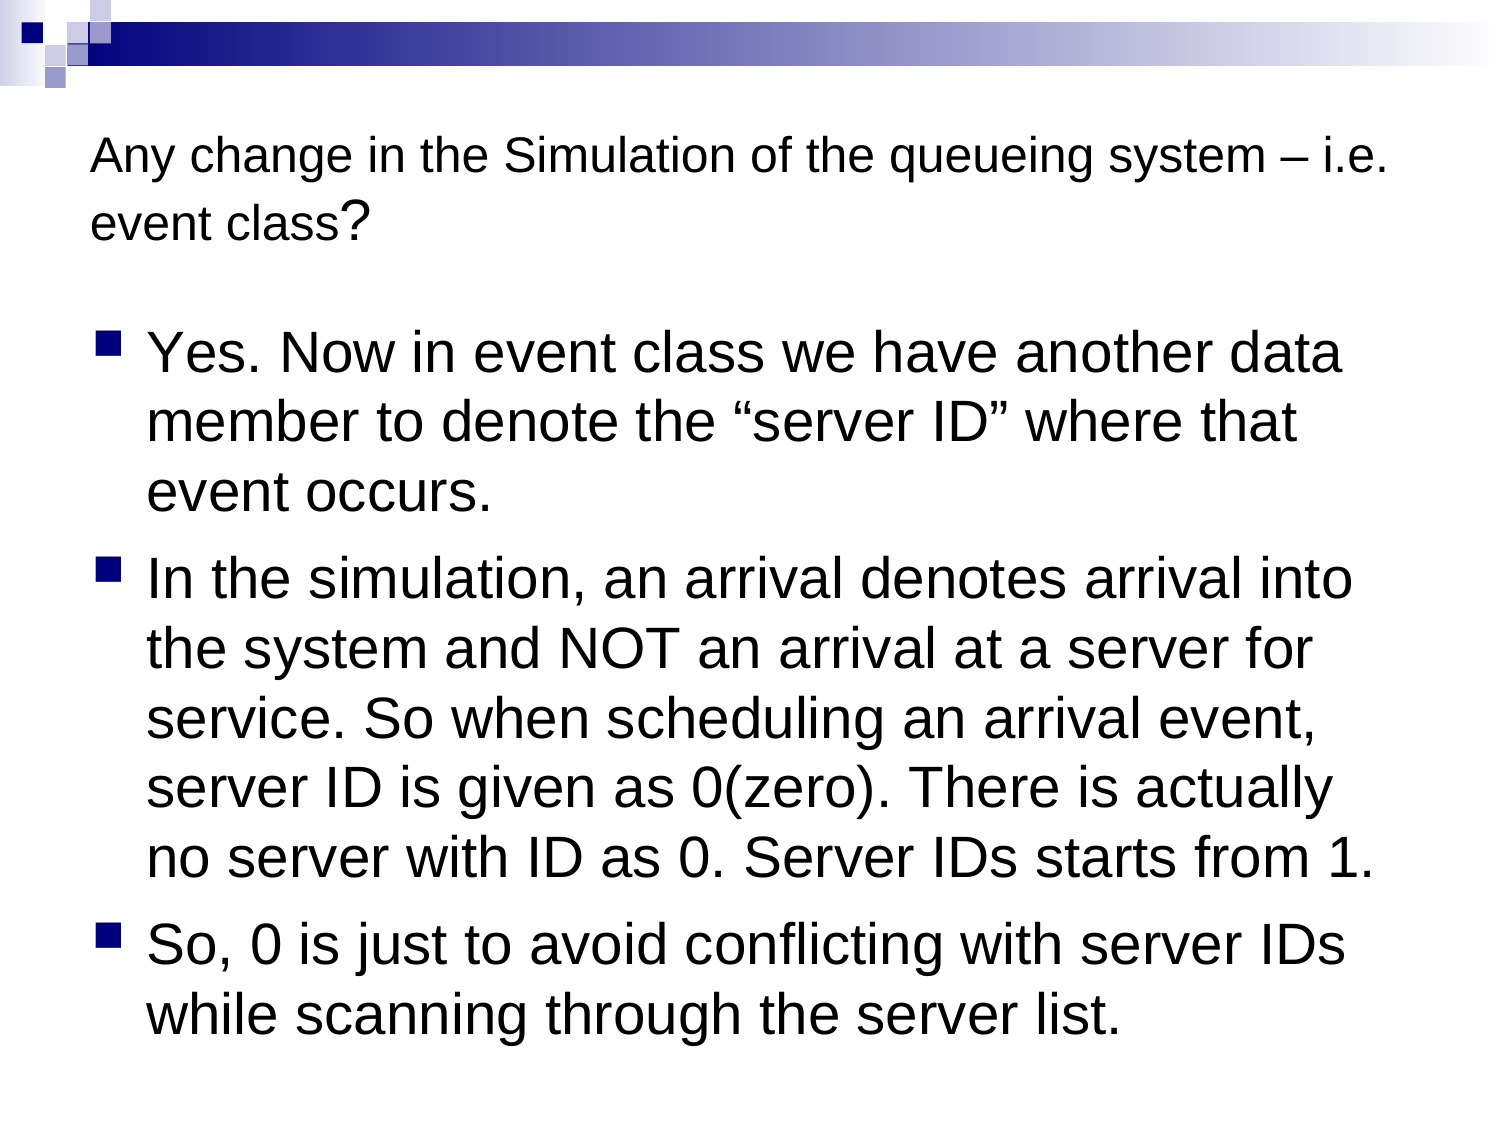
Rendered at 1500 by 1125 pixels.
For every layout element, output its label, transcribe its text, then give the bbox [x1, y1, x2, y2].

title Any change in the Simulation of the queueing system – i.e. event class? [75, 75, 1426, 301]
list Yes. Now in event class we have another data member to denote the “server ID” where that event occurs. In the simulation, an arrival denotes arrival into the system and NOT an arrival at a server for service. So when scheduling an arrival event, server ID is given as 0(zero). There is actually no server with ID as 0. Server IDs starts from 1. So, 0 is just to avoid conflicting with server IDs while scanning through the server list. [77, 306, 1428, 1125]
